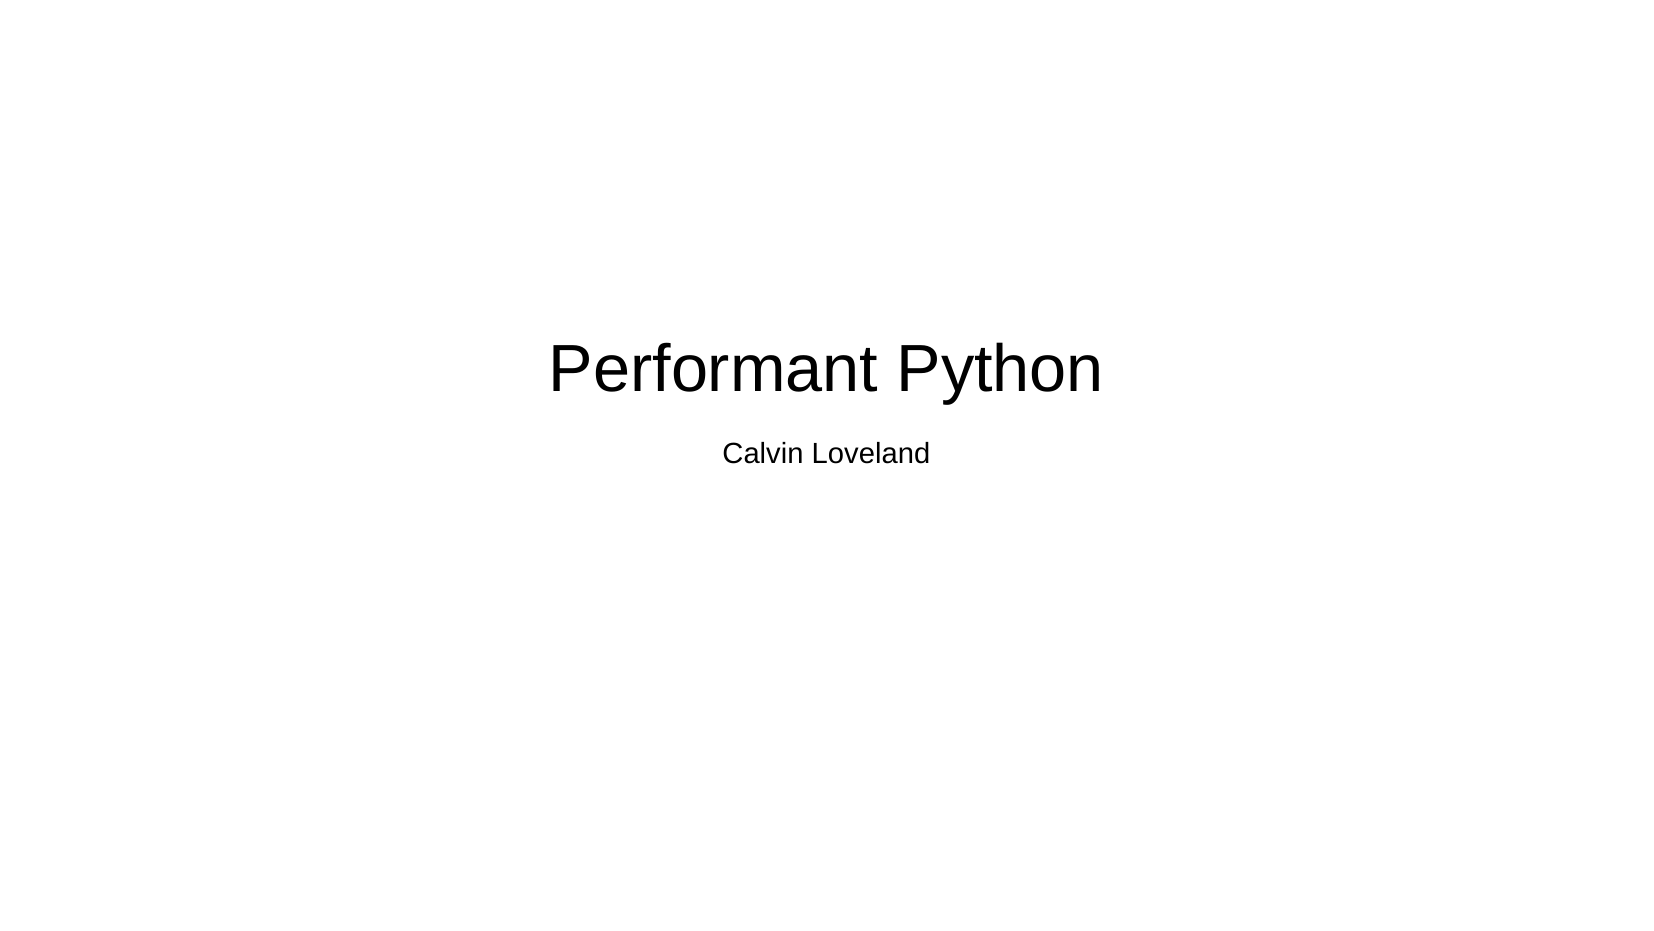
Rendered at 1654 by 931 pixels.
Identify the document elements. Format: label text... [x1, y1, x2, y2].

subtitle Performant Python Calvin Loveland [82, 37, 1571, 757]
